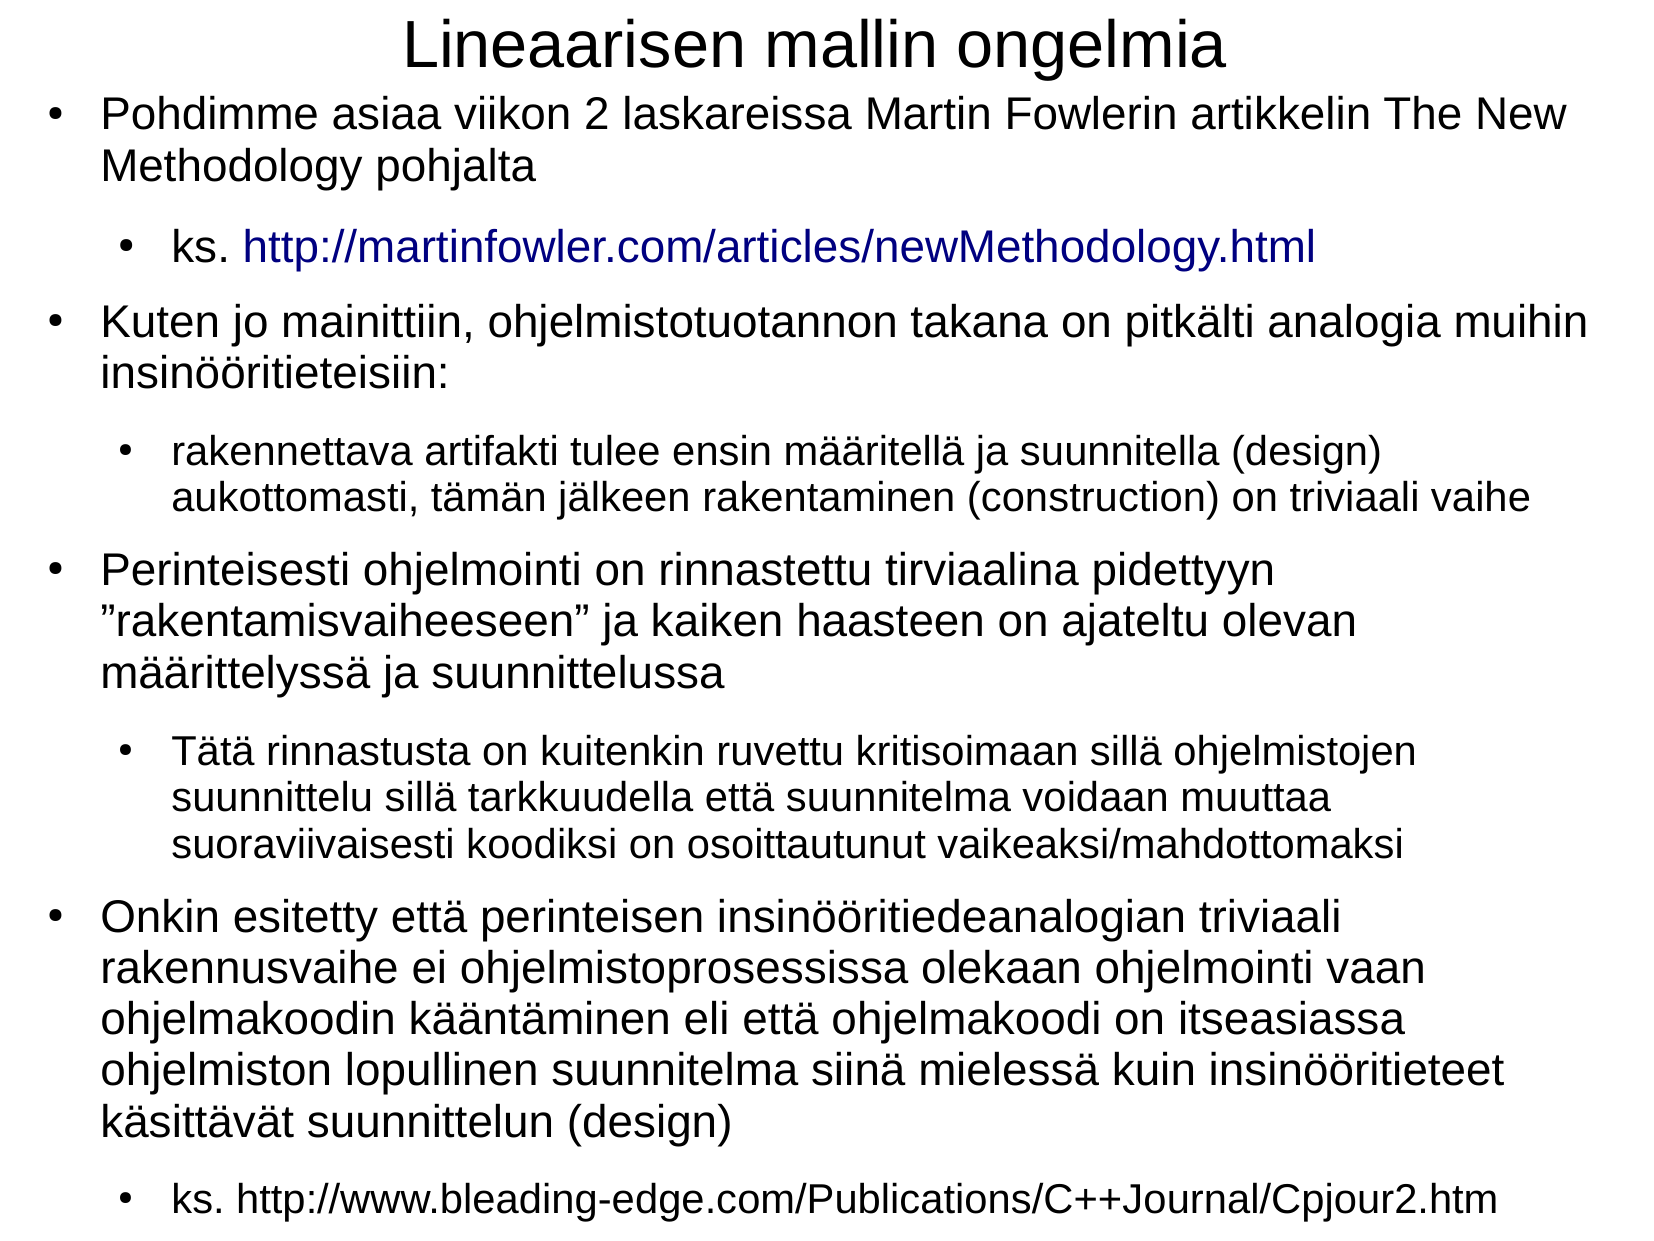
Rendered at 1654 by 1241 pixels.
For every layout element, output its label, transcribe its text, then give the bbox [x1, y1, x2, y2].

list Pohdimme asiaa viikon 2 laskareissa Martin Fowlerin artikkelin The New Methodology pohjalta ks. http://martinfowler.com/articles/newMethodology.html Kuten jo mainittiin, ohjelmistotuotannon takana on pitkälti analogia muihin insinööritieteisiin: rakennettava artifakti tulee ensin määritellä ja suunnitella (design) aukottomasti, tämän jälkeen rakentaminen (construction) on triviaali vaihe Perinteisesti ohjelmointi on rinnastettu tirviaalina pidettyyn ”rakentamisvaiheeseen” ja kaiken haasteen on ajateltu olevan määrittelyssä ja suunnittelussa Tätä rinnastusta on kuitenkin ruvettu kritisoimaan sillä ohjelmistojen suunnittelu sillä tarkkuudella että suunnitelma voidaan muuttaa suoraviivaisesti koodiksi on osoittautunut vaikeaksi/mahdottomaksi Onkin esitetty että perinteisen insinööritiedeanalogian triviaali rakennusvaihe ei ohjelmistoprosessissa olekaan ohjelmointi vaan ohjelmakoodin kääntäminen eli että ohjelmakoodi on itseasiassa ohjelmiston lopullinen suunnitelma siinä mielessä kuin insinööritieteet käsittävät suunnittelun (design) ks. http://www.bleading-edge.com/Publications/C++Journal/Cpjour2.htm [29, 88, 1625, 1211]
title Lineaarisen mallin ongelmia [82, 0, 1565, 88]
